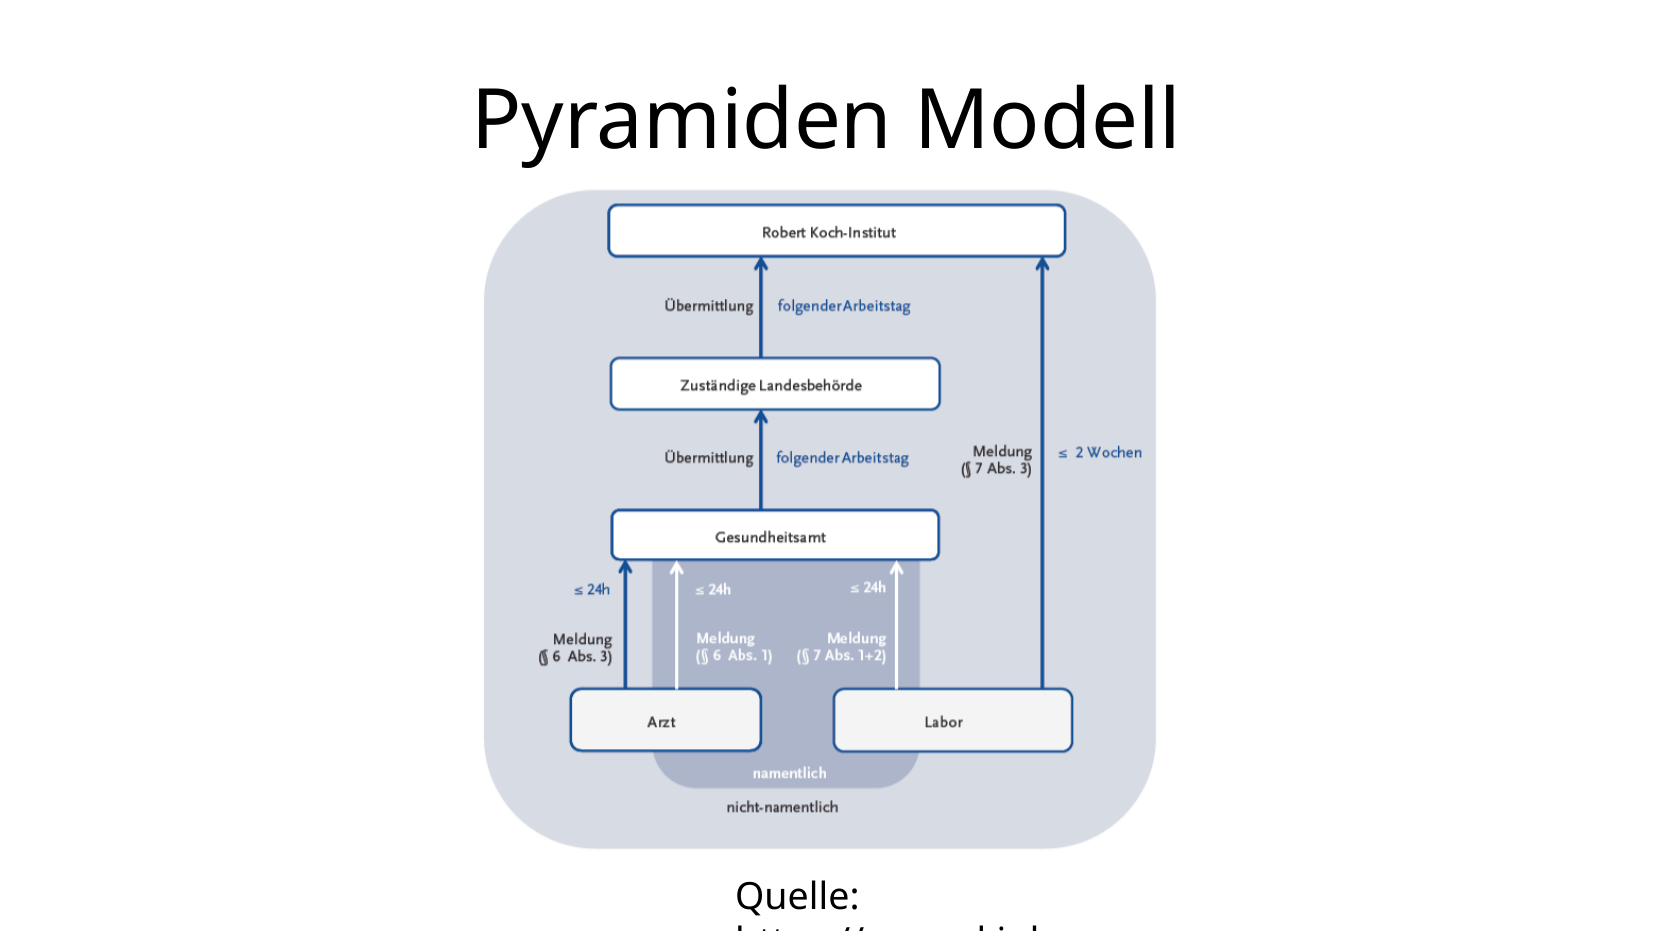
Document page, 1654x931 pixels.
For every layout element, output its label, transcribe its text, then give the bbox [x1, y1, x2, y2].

text_box Quelle: https://www.rki.de [720, 864, 1208, 931]
text_box Pyramiden Modell [82, 37, 1571, 193]
picture [450, 180, 1170, 865]
